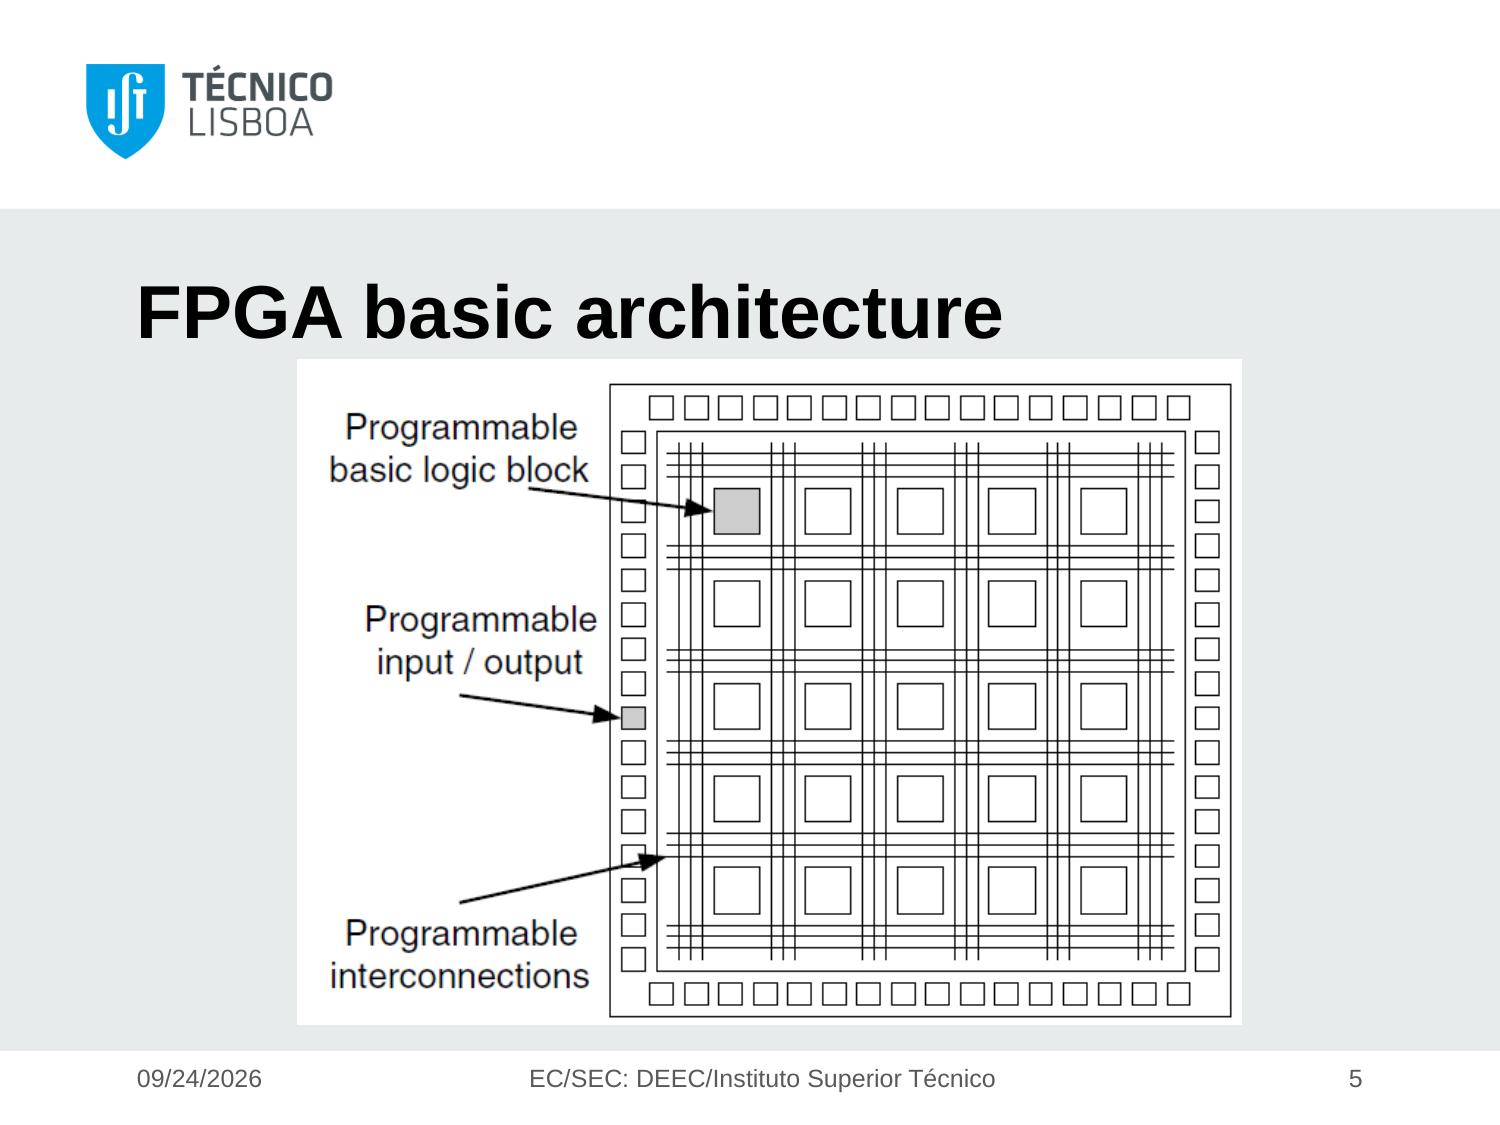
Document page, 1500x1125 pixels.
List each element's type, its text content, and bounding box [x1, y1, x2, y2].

footer EC/SEC: DEEC/Instituto Superior Técnico [512, 1052, 1021, 1103]
slide_number <number> [1077, 1052, 1378, 1103]
title FPGA basic architecture [121, 237, 1378, 381]
slide_number 11/02/2020 [121, 1052, 425, 1103]
picture [0, 0, 1500, 1125]
